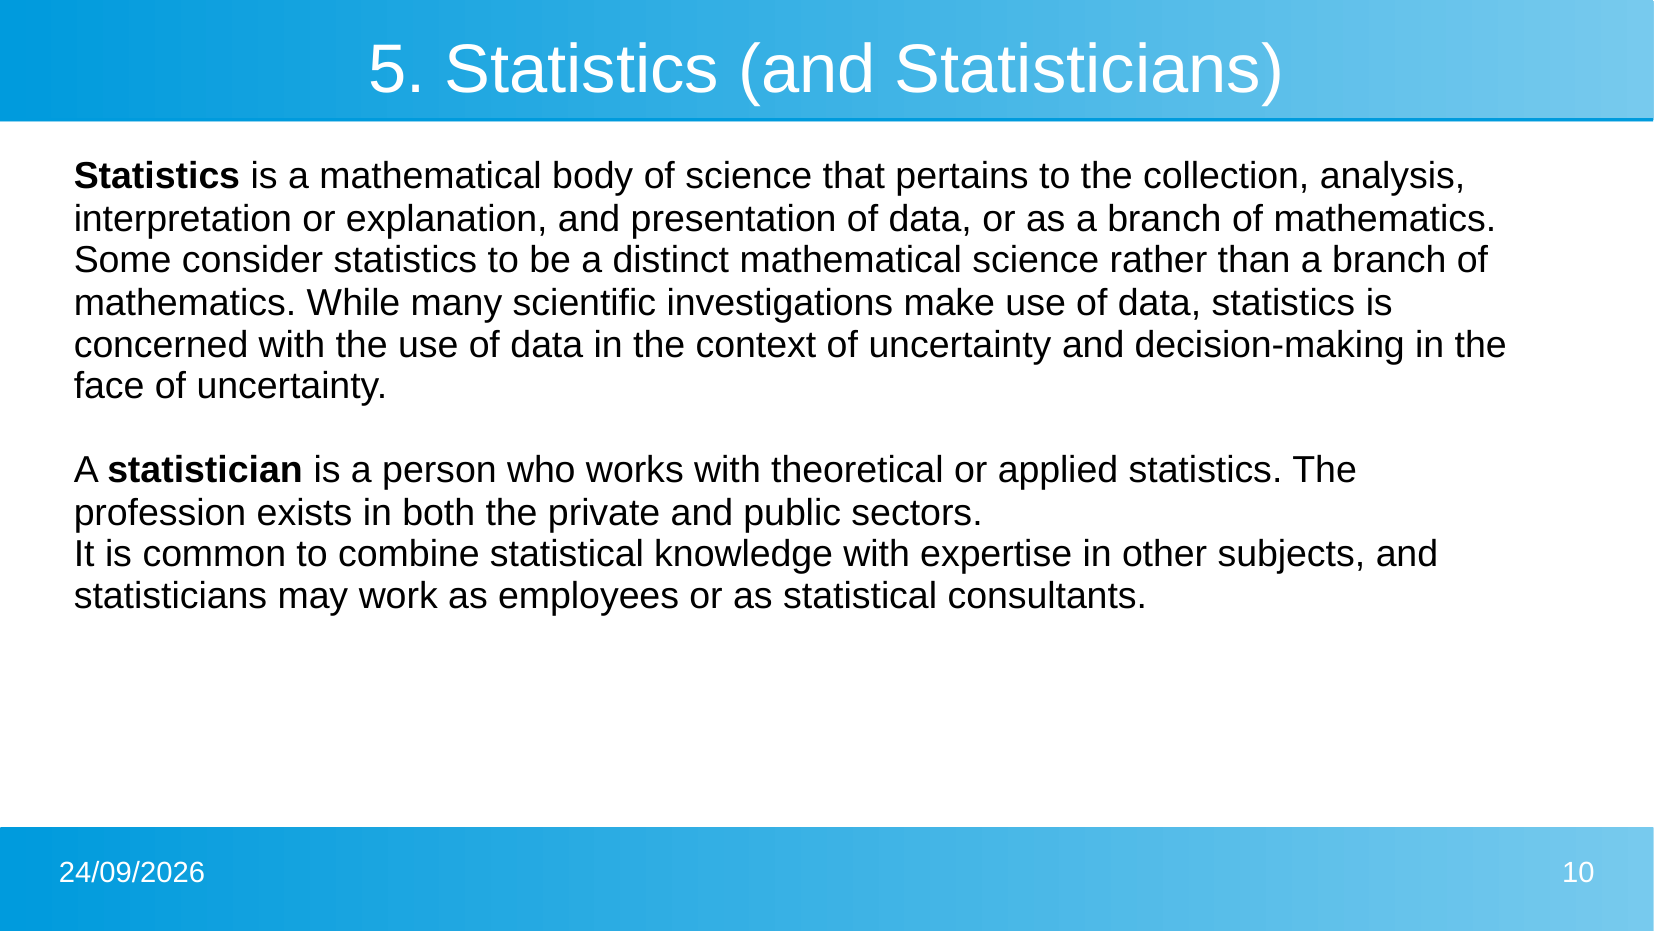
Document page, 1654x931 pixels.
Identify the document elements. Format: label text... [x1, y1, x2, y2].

title 5. Statistics (and Statisticians) [59, 29, 1595, 108]
text_box Statistics is a mathematical body of science that pertains to the collection, analysis, interpretation or explanation, and presentation of data, or as a branch of mathematics. Some consider statistics to be a distinct mathematical science rather than a branch of mathematics. While many scientific investigations make use of data, statistics is concerned with the use of data in the context of uncertainty and decision-making in the face of uncertainty. A statistician is a person who works with theoretical or applied statistics. The profession exists in both the private and public sectors. It is common to combine statistical knowledge with expertise in other subjects, and statisticians may work as employees or as statistical consultants. [59, 147, 1536, 625]
